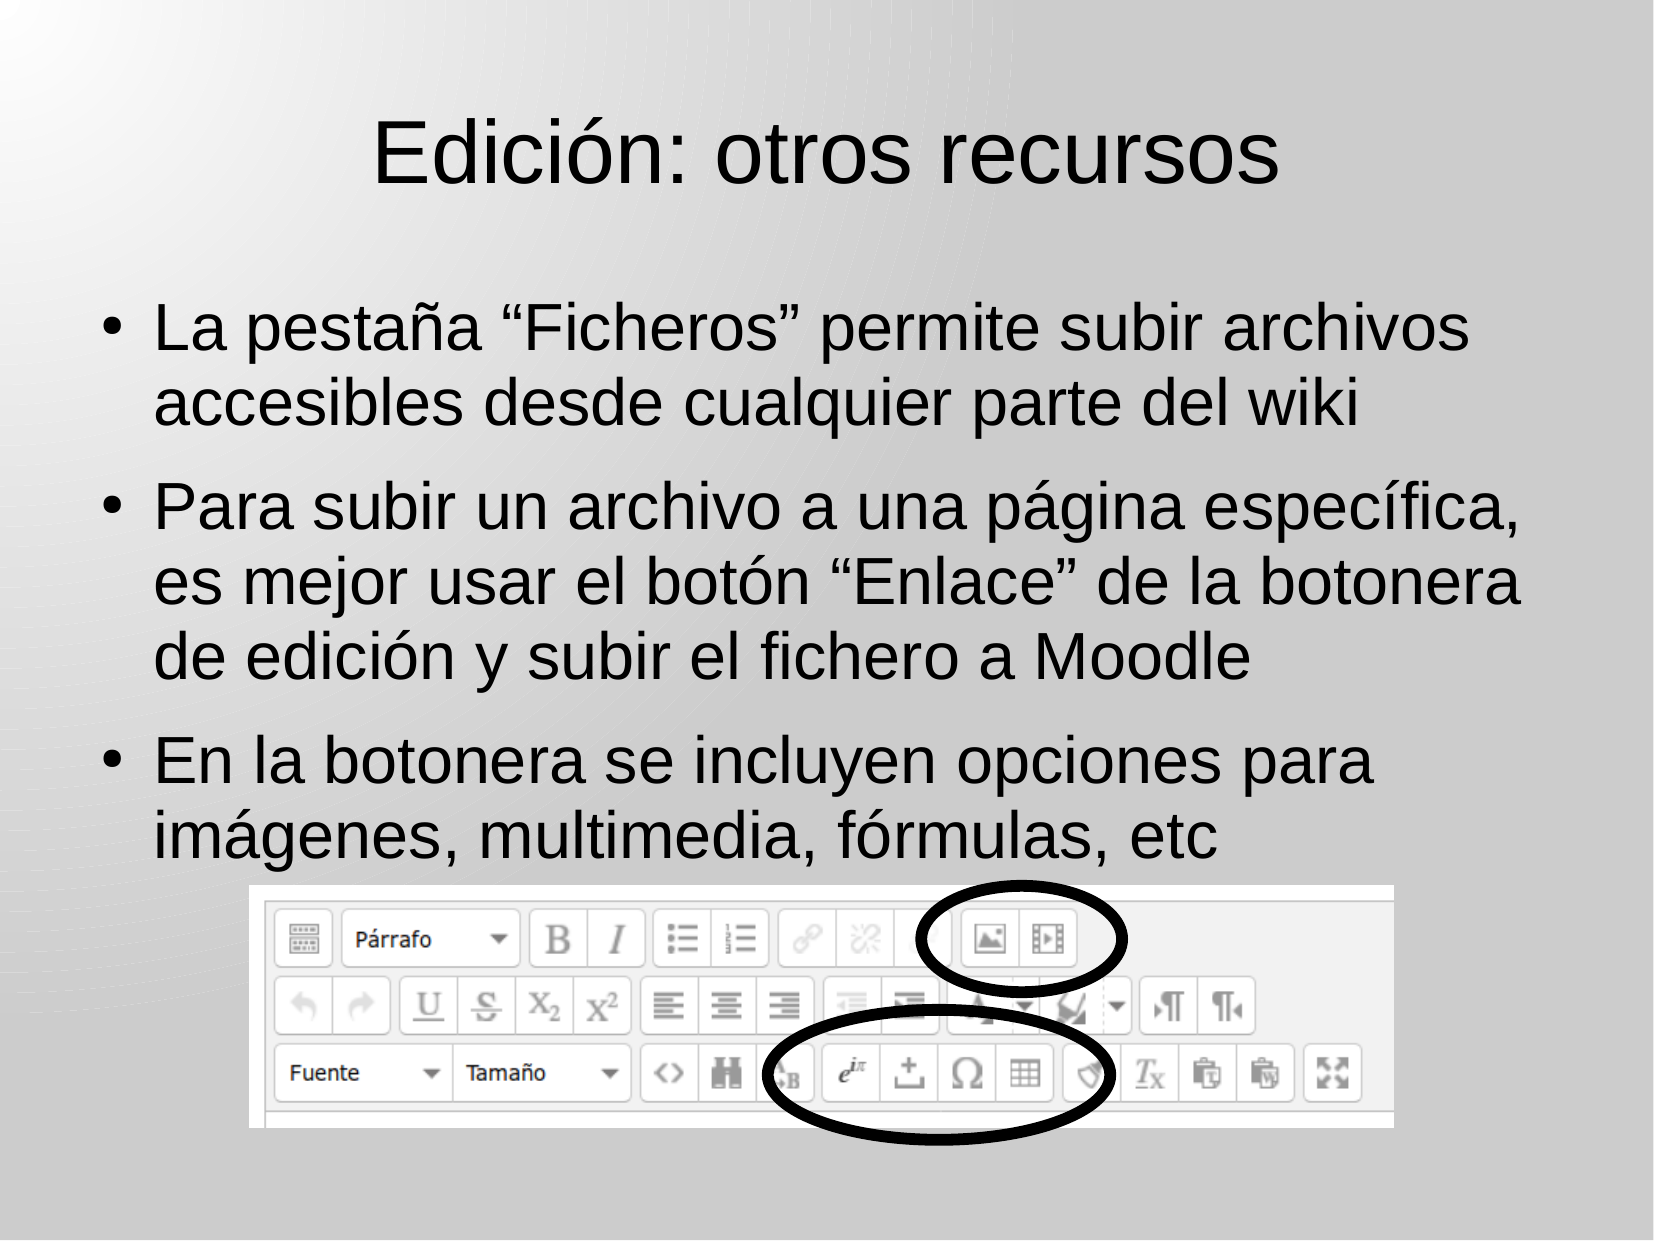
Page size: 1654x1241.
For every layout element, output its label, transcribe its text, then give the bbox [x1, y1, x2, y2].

title Edición: otros recursos [82, 49, 1571, 257]
list La pestaña “Ficheros” permite subir archivos accesibles desde cualquier parte del wiki Para subir un archivo a una página específica, es mejor usar el botón “Enlace” de la botonera de edición y subir el fichero a Moodle En la botonera se incluyen opciones para imágenes, multimedia, fórmulas, etc [82, 290, 1538, 1109]
picture [928, 892, 1116, 986]
picture [774, 1016, 1104, 1128]
picture [249, 885, 1394, 1128]
